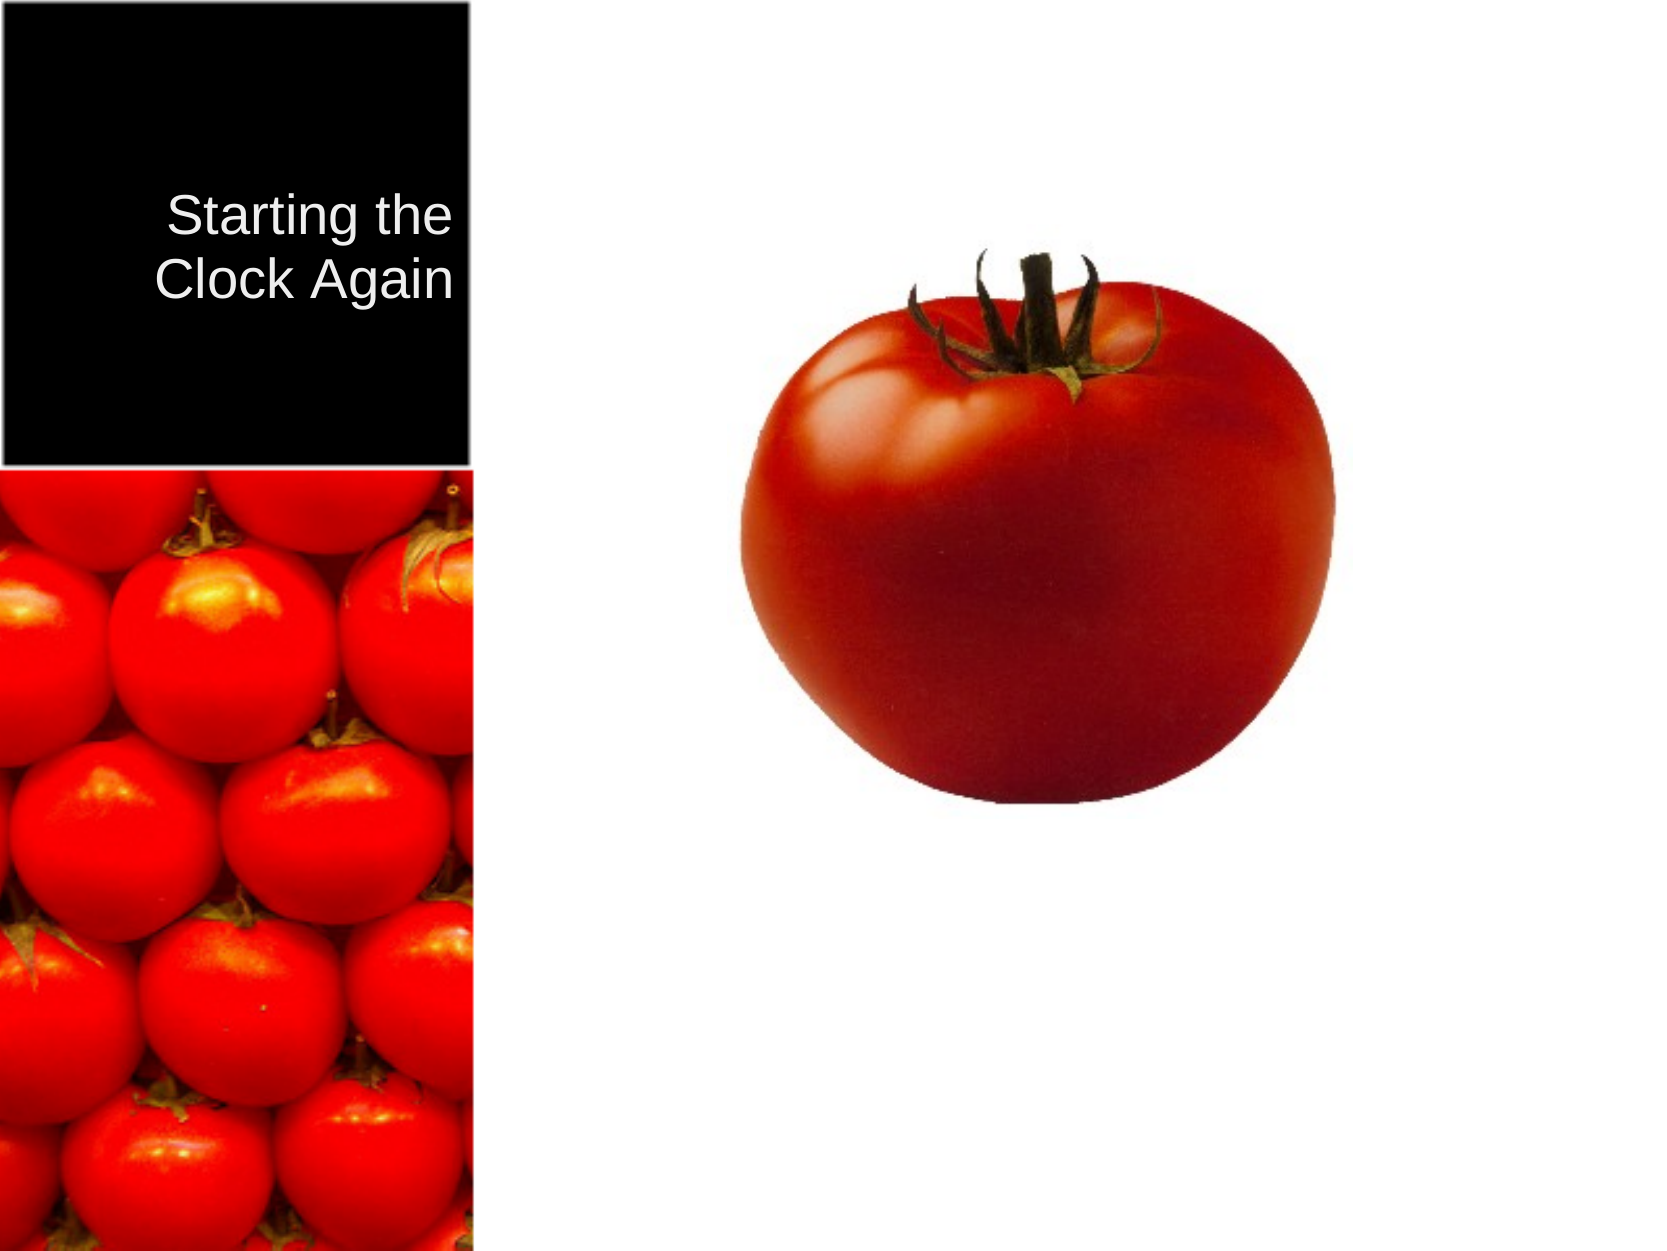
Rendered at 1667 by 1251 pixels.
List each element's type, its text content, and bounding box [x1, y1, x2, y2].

picture [0, 0, 1667, 1251]
text_box Starting the Clock Again [24, 183, 455, 312]
